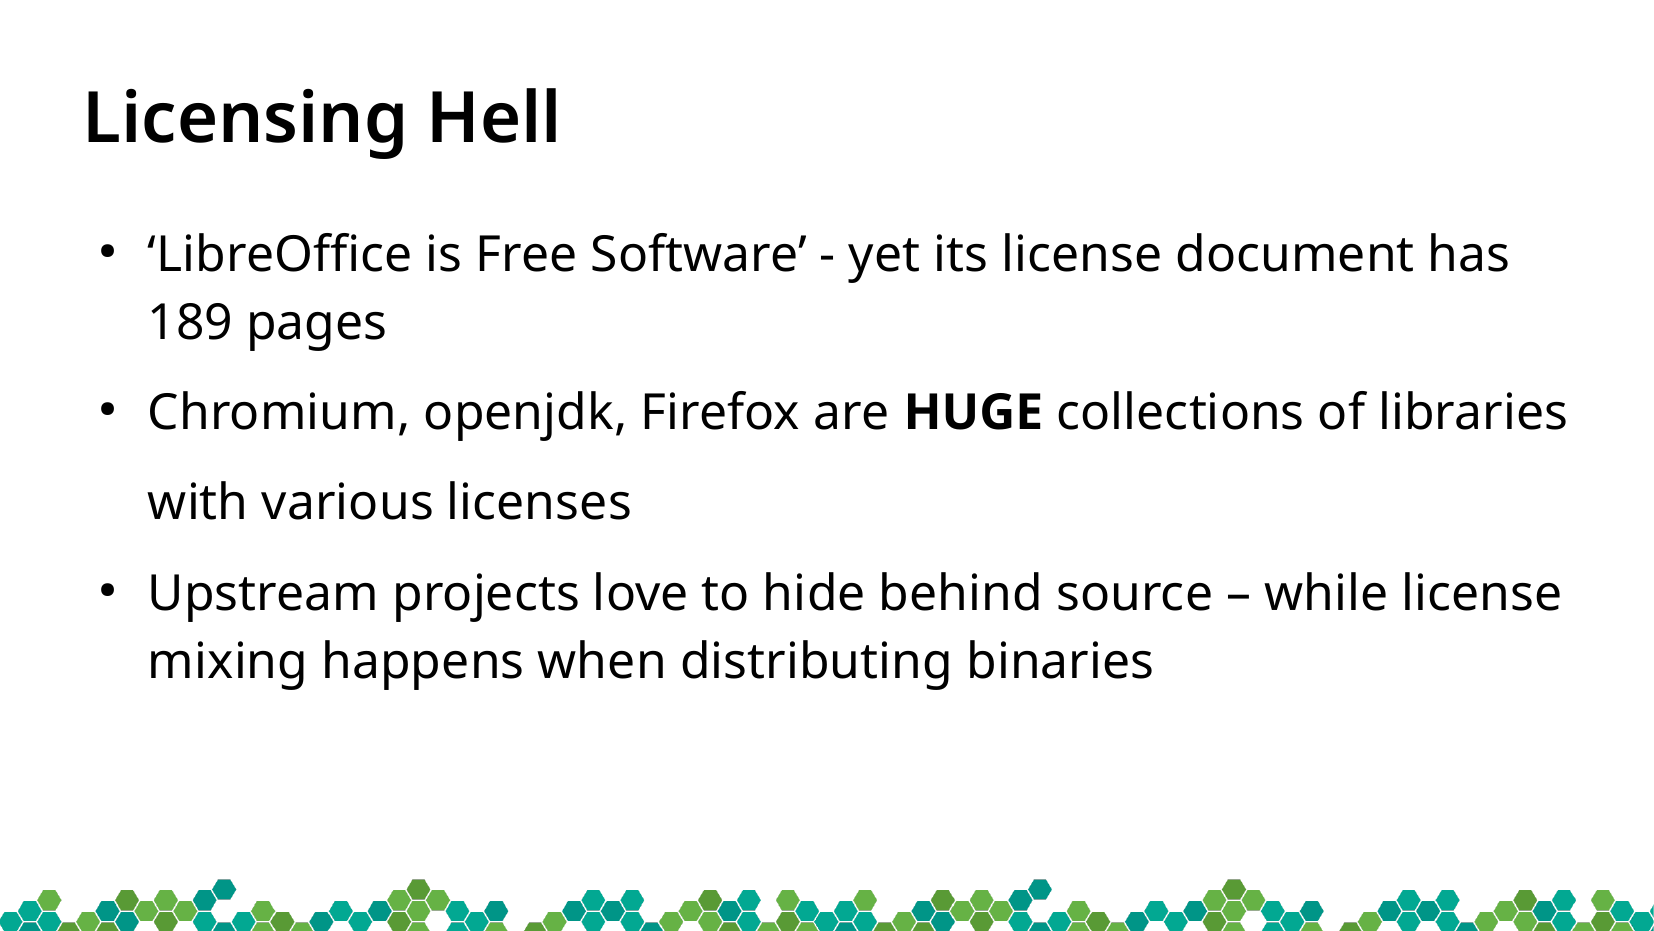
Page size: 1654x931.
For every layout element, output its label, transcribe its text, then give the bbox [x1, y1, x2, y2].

picture [0, 871, 1654, 931]
list ‘LibreOffice is Free Software’ - yet its license document has 189 pages Chromium, openjdk, Firefox are HUGE collections of libraries with various licenses Upstream projects love to hide behind source – while license mixing happens when distributing binaries [82, 217, 1571, 758]
title Licensing Hell [82, 37, 1571, 193]
